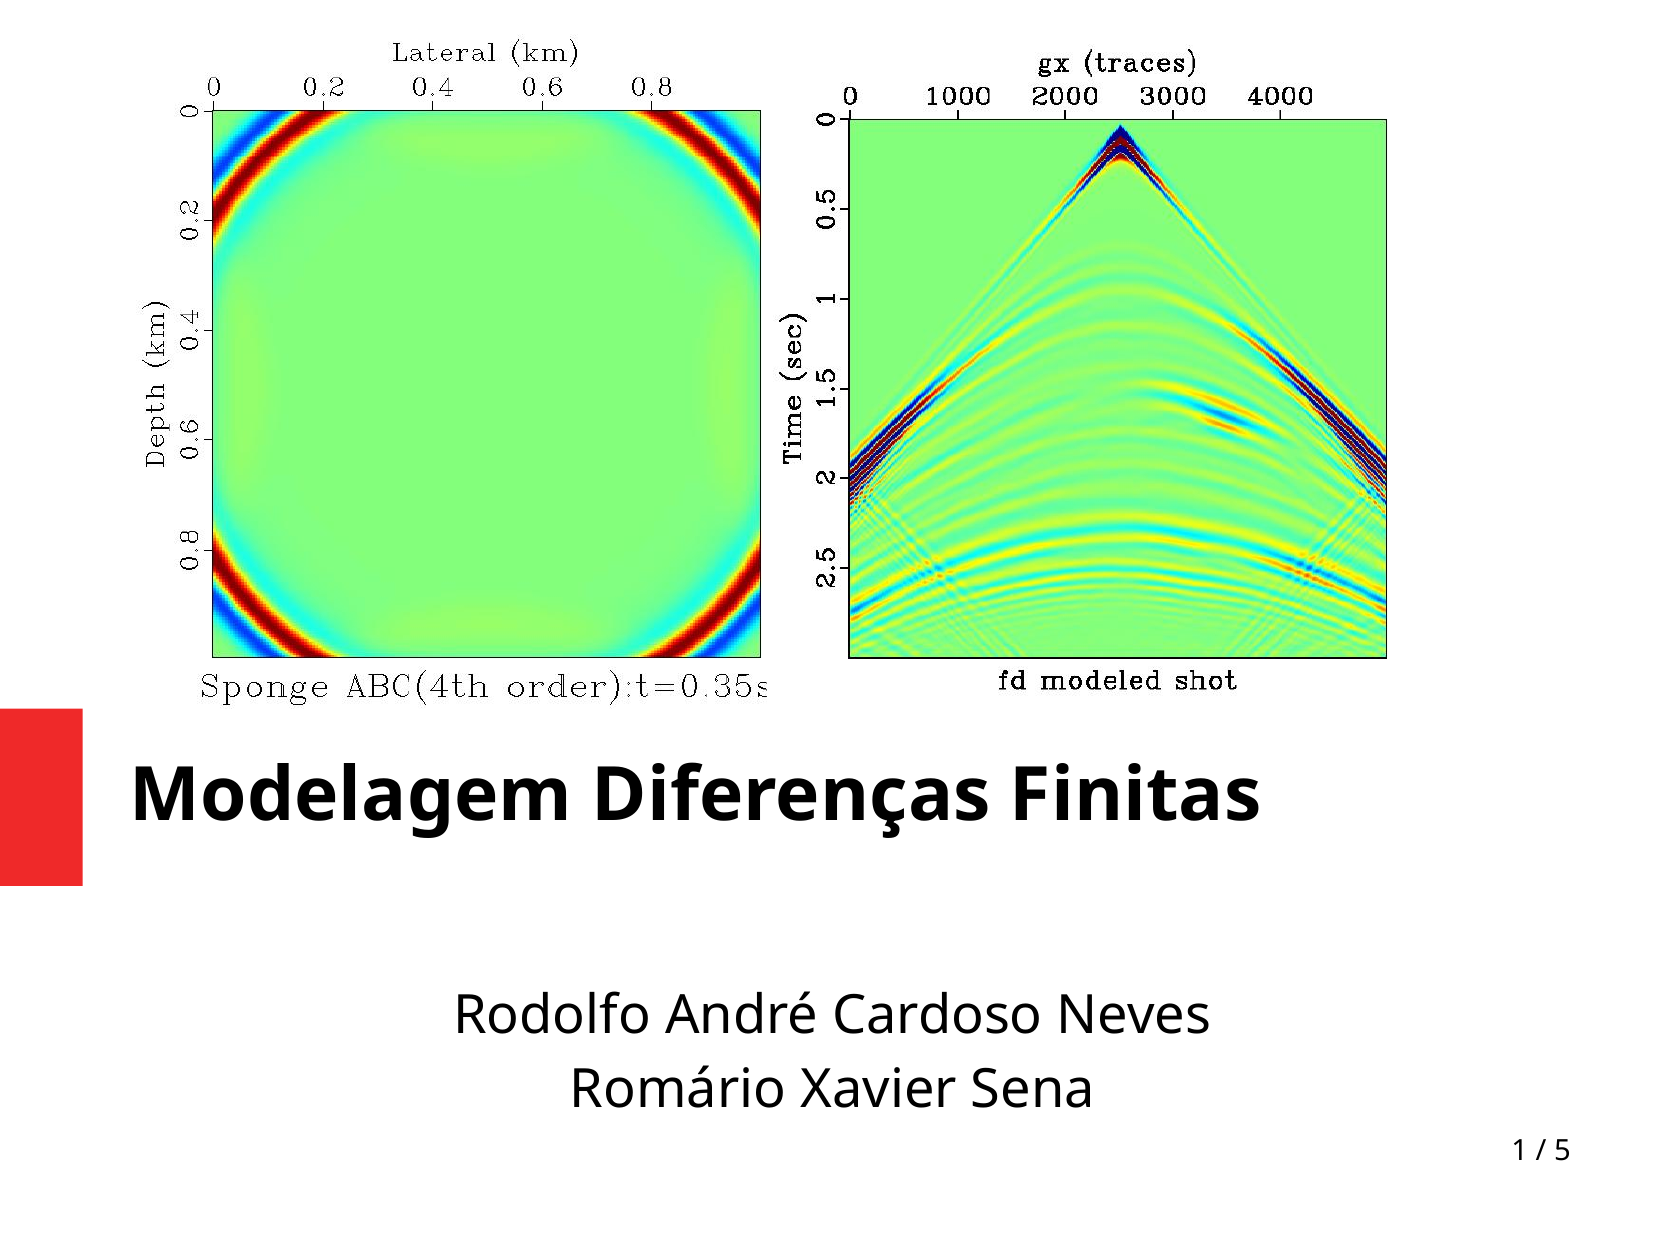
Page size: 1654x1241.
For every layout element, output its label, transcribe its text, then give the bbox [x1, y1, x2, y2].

title Modelagem Diferenças Finitas [129, 673, 1536, 910]
picture [129, 32, 1418, 673]
subtitle Rodolfo André Cardoso Neves Romário Xavier Sena [129, 968, 1536, 1130]
